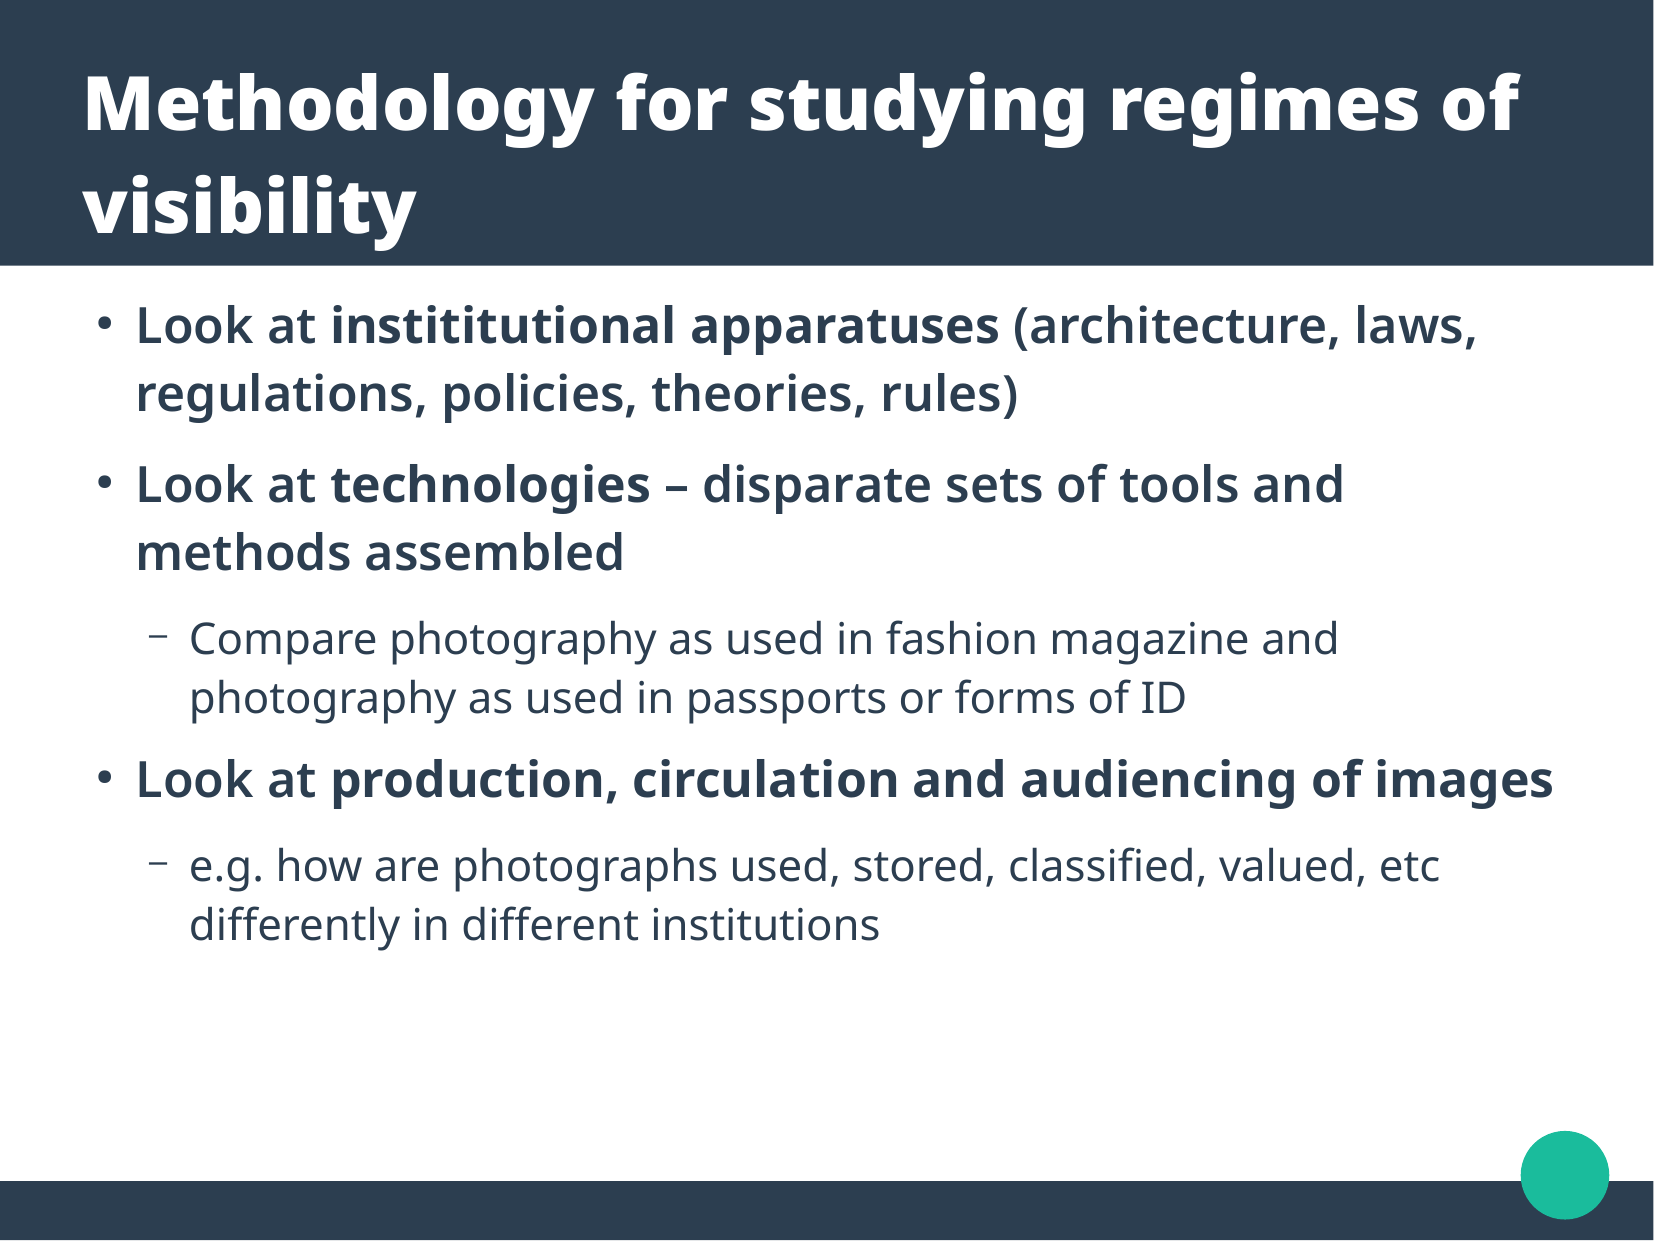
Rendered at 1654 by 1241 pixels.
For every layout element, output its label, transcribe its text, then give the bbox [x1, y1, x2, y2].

title Methodology for studying regimes of visibility [82, 49, 1571, 257]
list Look at instititutional apparatuses (architecture, laws, regulations, policies, theories, rules) Look at technologies – disparate sets of tools and methods assembled Compare photography as used in fashion magazine and photography as used in passports or forms of ID Look at production, circulation and audiencing of images e.g. how are photographs used, stored, classified, valued, etc differently in different institutions [82, 290, 1571, 1010]
